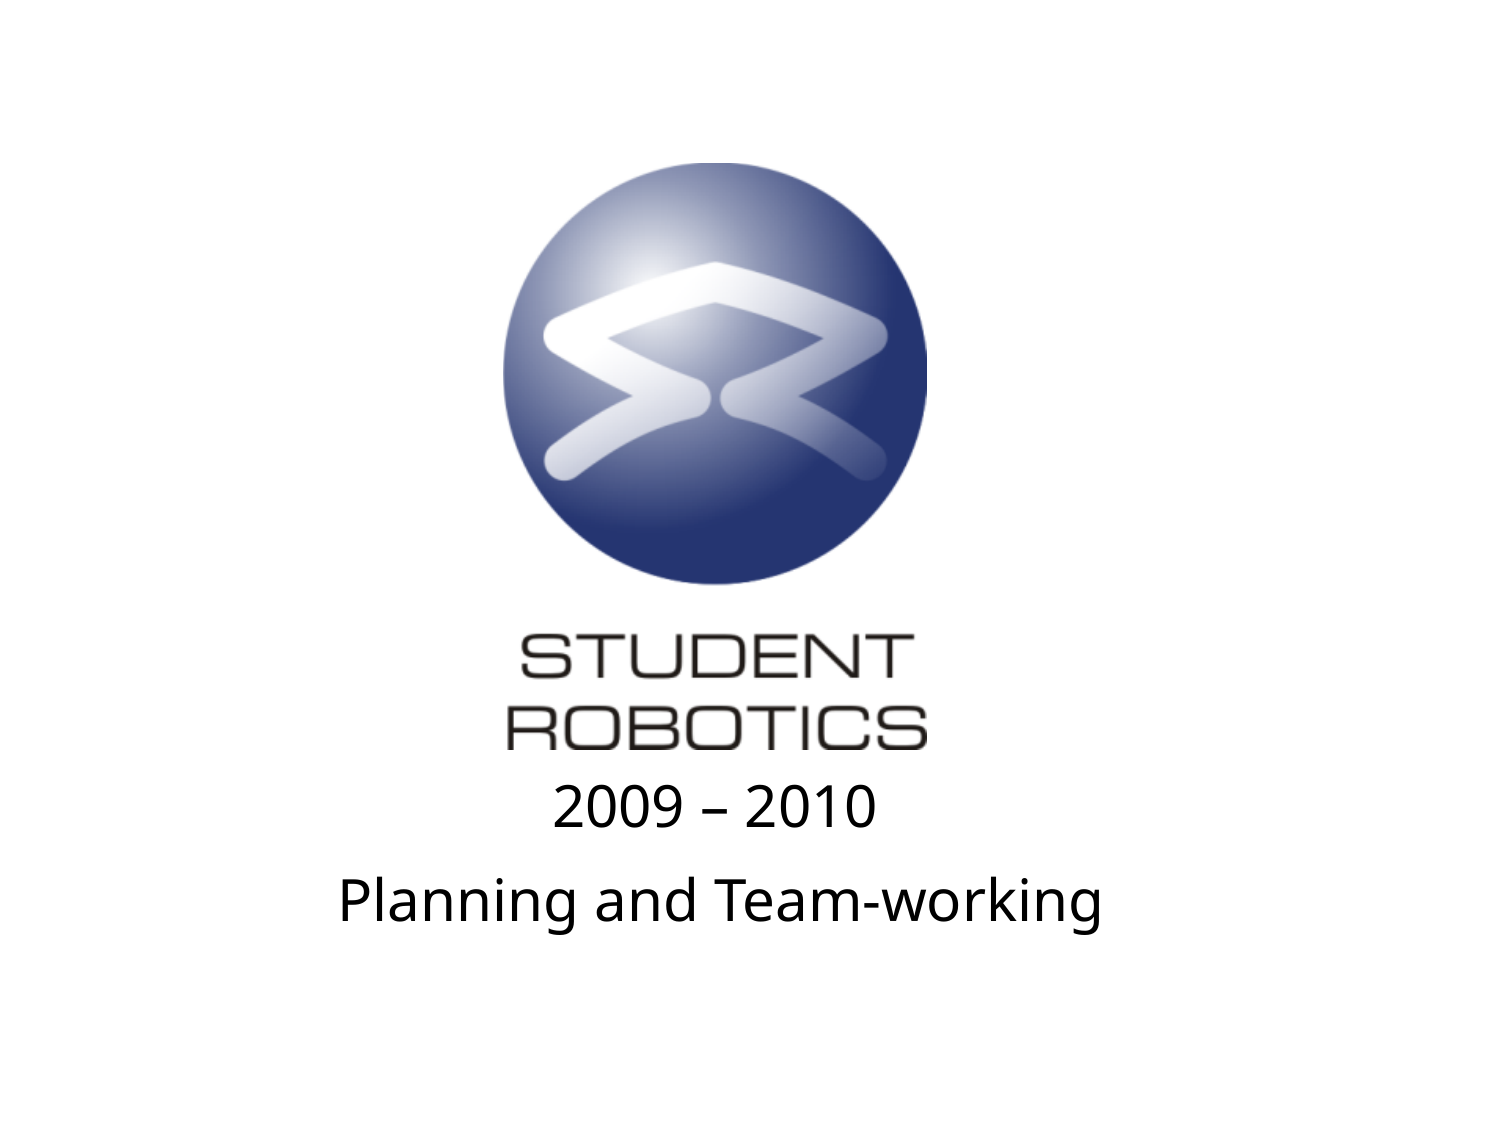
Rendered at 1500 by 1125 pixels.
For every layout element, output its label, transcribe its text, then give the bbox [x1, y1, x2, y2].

text_box 2009 – 2010 [503, 761, 926, 848]
text_box Planning and Team-working [281, 855, 1161, 942]
picture [503, 164, 927, 751]
